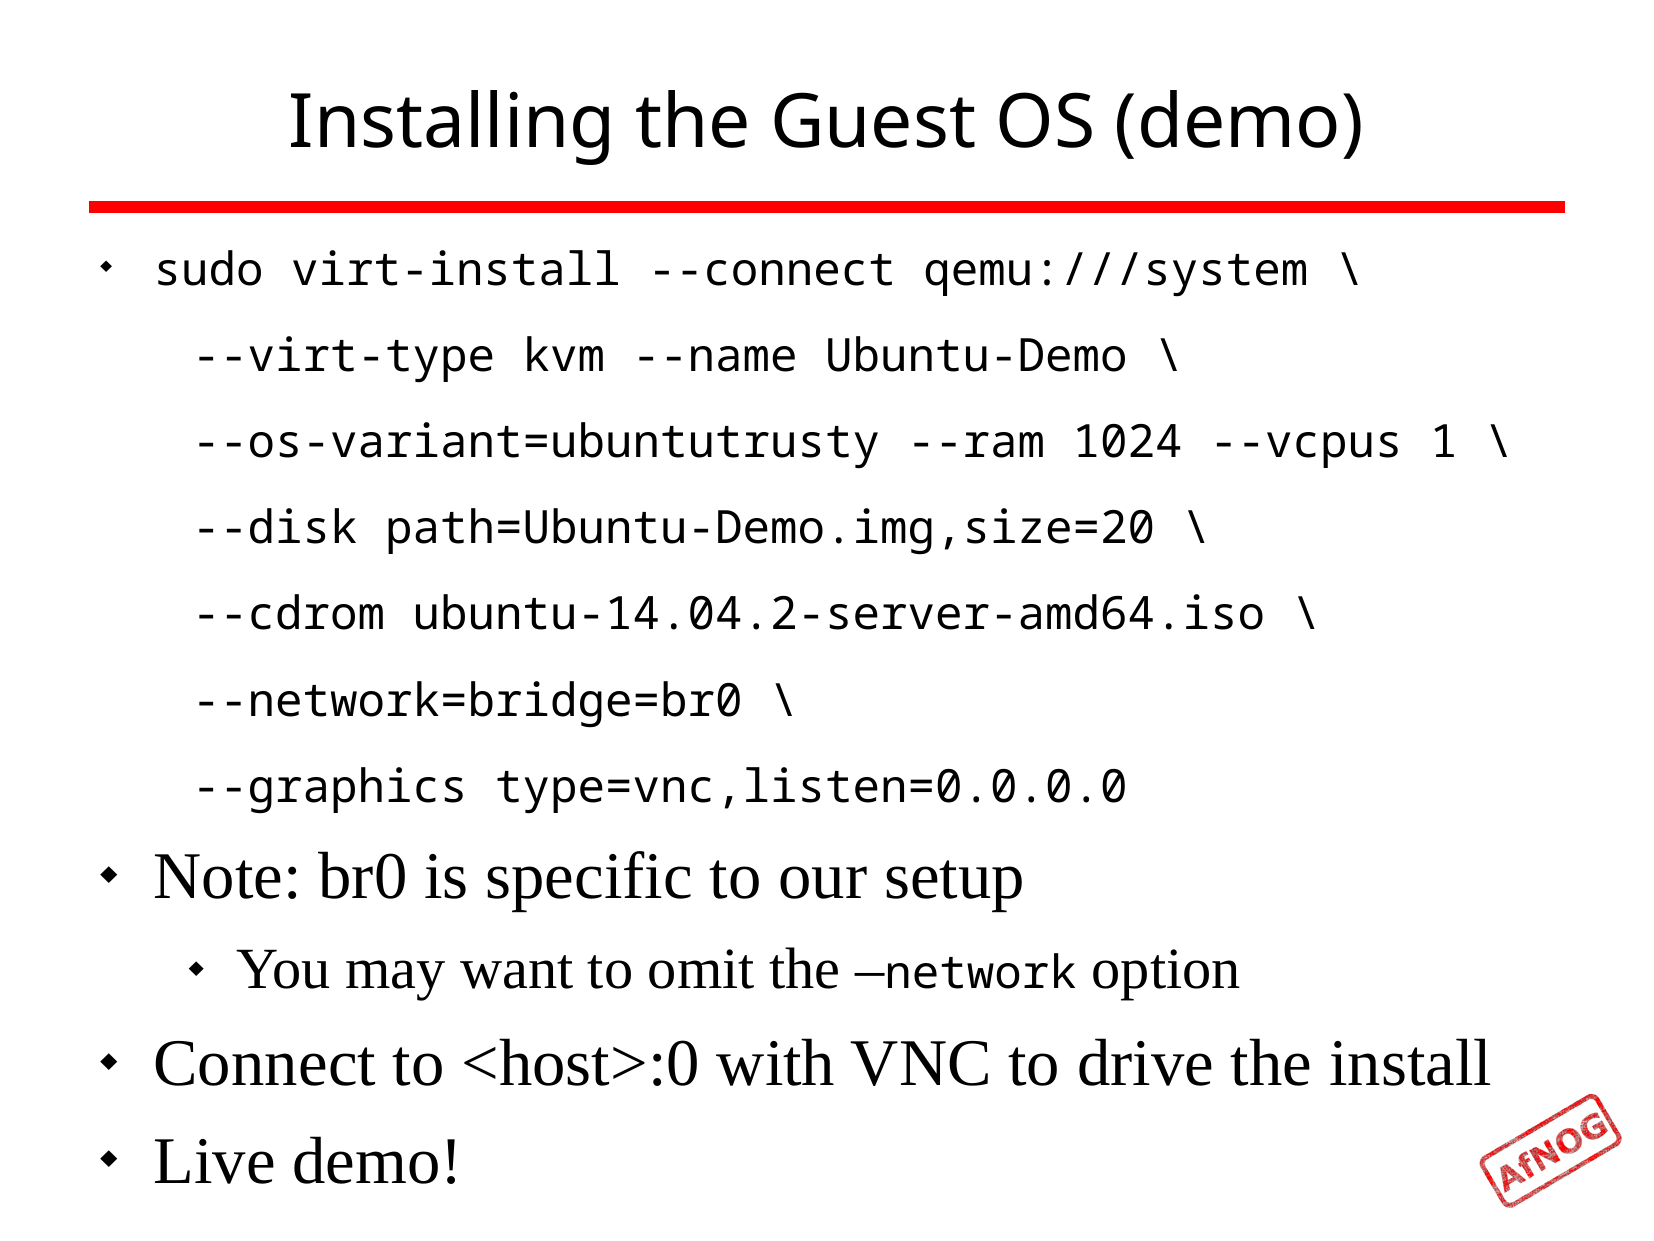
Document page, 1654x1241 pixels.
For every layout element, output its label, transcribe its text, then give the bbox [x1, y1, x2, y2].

picture [1476, 1090, 1625, 1211]
list sudo virt-install --connect qemu:///system \ --virt-type kvm --name Ubuntu-Demo \ --os-variant=ubuntutrusty --ram 1024 --vcpus 1 \ --disk path=Ubuntu-Demo.img,size=20 \ --cdrom ubuntu-14.04.2-server-amd64.iso \ --network=bridge=br0 \ --graphics type=vnc,listen=0.0.0.0 Note: br0 is specific to our setup You may want to omit the –network option Connect to <host>:0 with VNC to drive the install Live demo! [82, 236, 1571, 1120]
title Installing the Guest OS (demo) [82, 29, 1571, 207]
